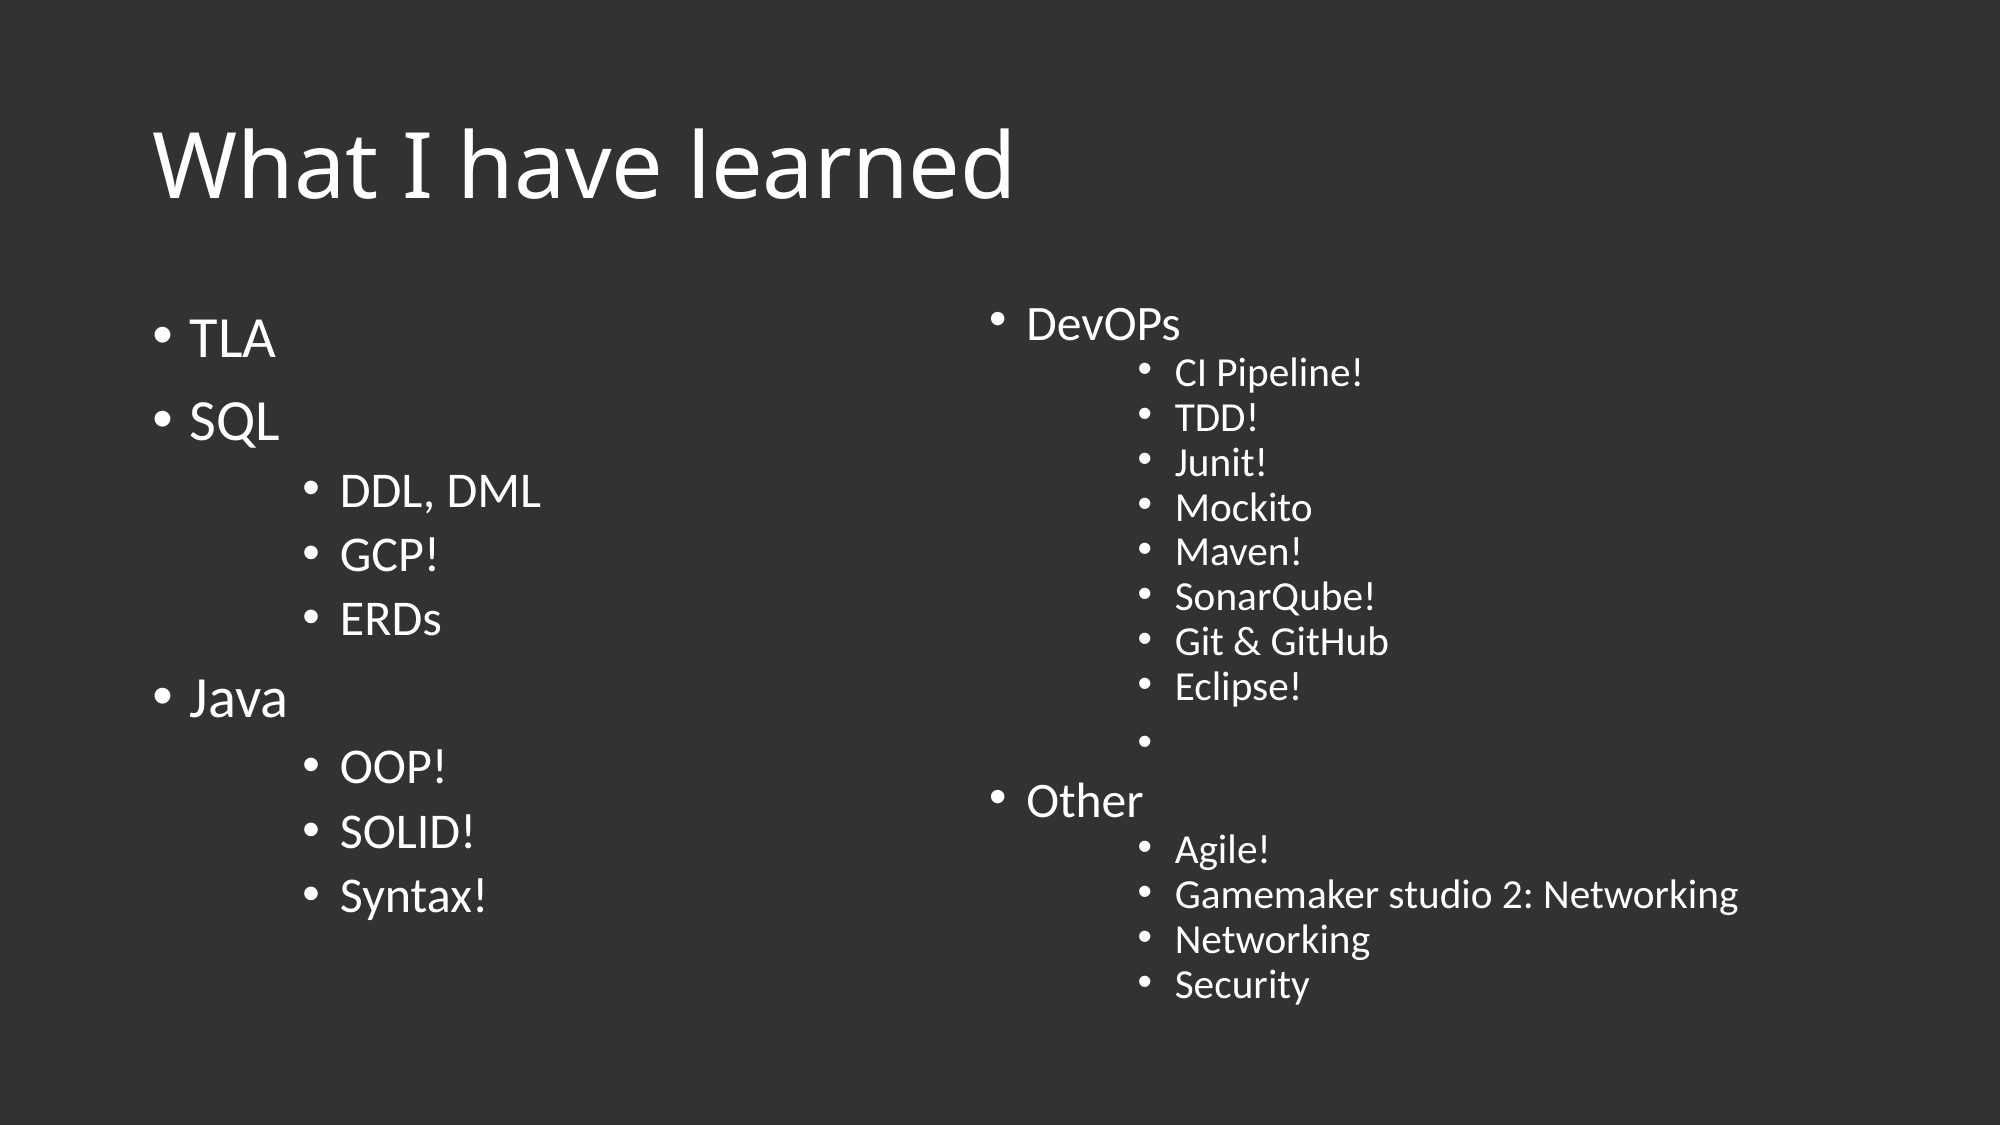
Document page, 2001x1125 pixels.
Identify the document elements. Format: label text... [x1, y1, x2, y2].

title What I have learned [137, 59, 1863, 278]
list TLA SQL DDL, DML GCP! ERDs Java OOP! SOLID! Syntax! [137, 299, 974, 1014]
text_box DevOPs CI Pipeline! TDD! Junit! Mockito Maven! SonarQube! Git & GitHub Eclipse! Other Agile! Gamemaker studio 2: Networking Networking Security [974, 299, 1811, 1014]
